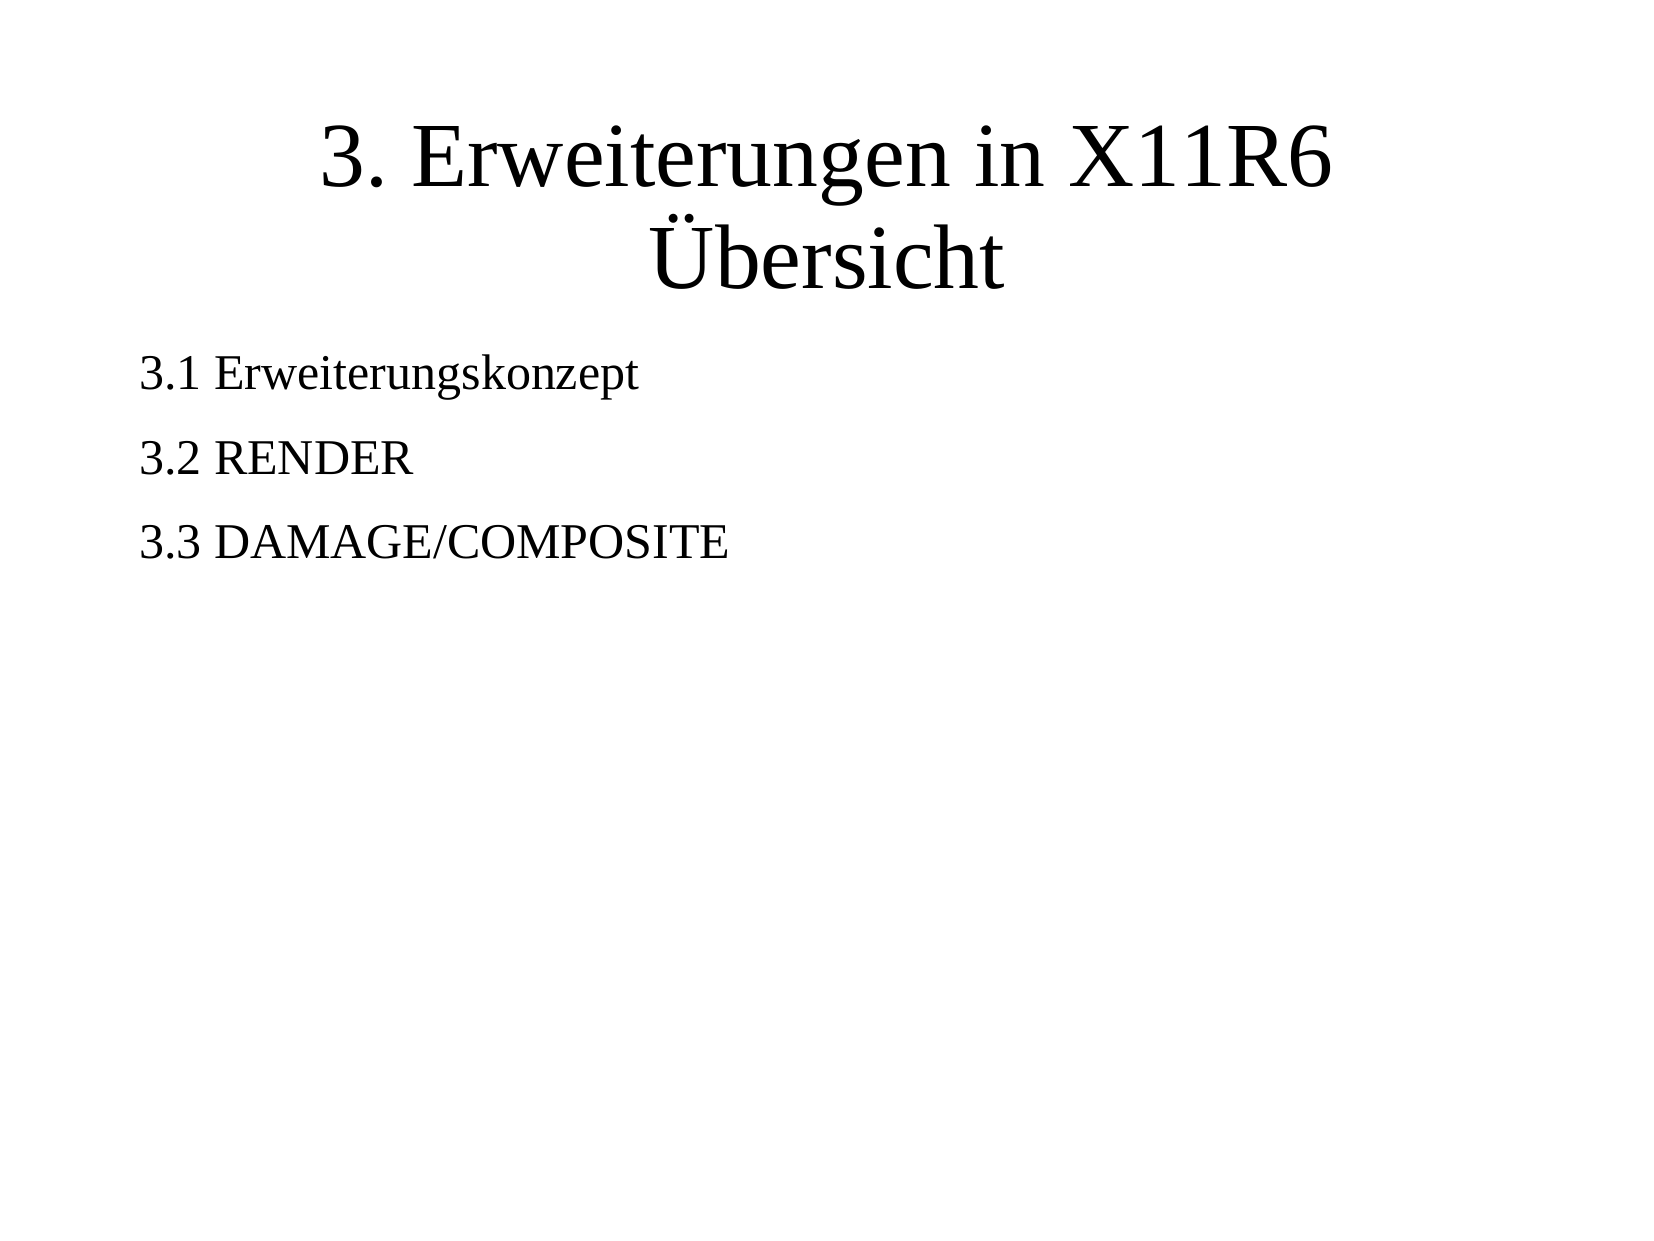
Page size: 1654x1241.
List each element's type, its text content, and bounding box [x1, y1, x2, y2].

list 3.1 Erweiterungskonzept 3.2 RENDER 3.3 DAMAGE/COMPOSITE [121, 344, 1534, 1127]
title 3. Erweiterungen in X11R6 Übersicht [121, 102, 1534, 311]
